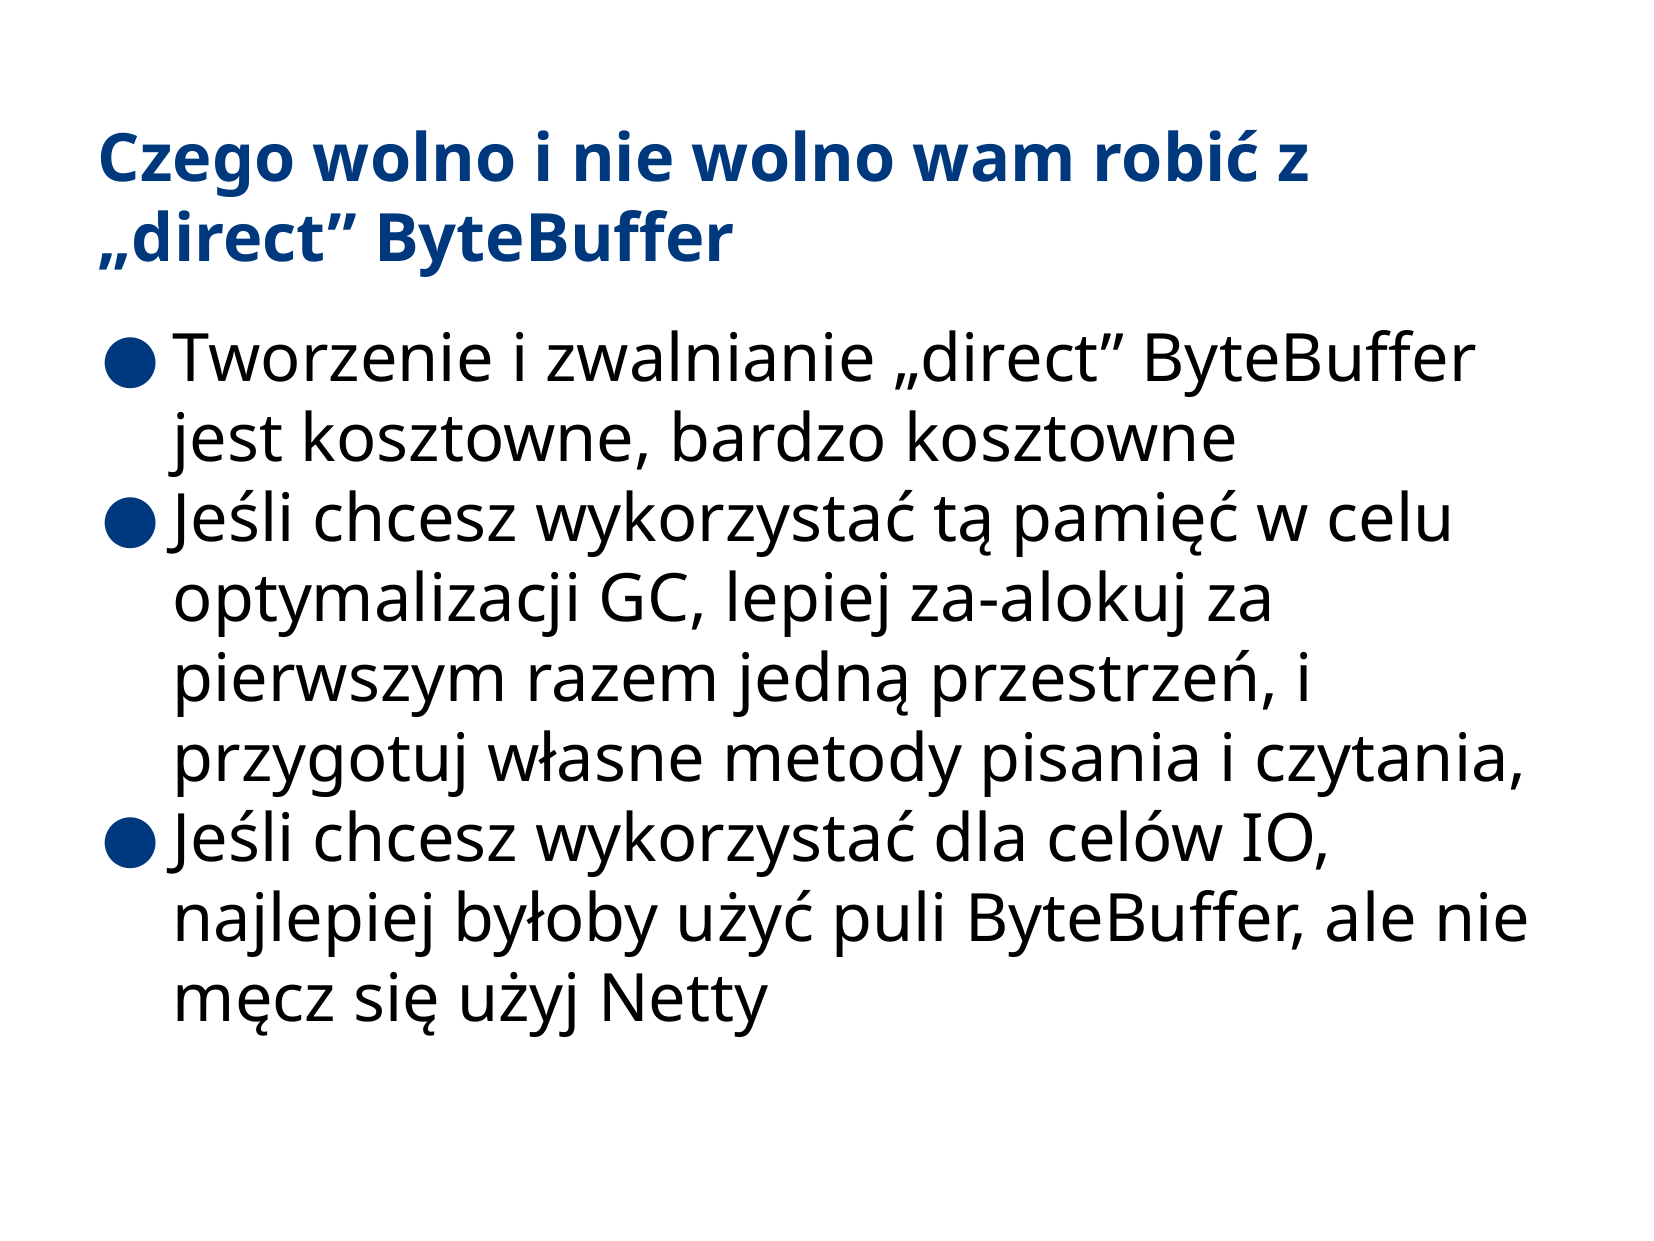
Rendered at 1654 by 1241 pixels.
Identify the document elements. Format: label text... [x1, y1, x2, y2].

list Tworzenie i zwalnianie „direct” ByteBuffer jest kosztowne, bardzo kosztowne Jeśli chcesz wykorzystać tą pamięć w celu optymalizacji GC, lepiej za-alokuj za pierwszym razem jedną przestrzeń, i przygotuj własne metody pisania i czytania, Jeśli chcesz wykorzystać dla celów IO, najlepiej byłoby użyć puli ByteBuffer, ale nie męcz się użyj Netty [82, 299, 1571, 1176]
title Czego wolno i nie wolno wam robić z „direct” ByteBuffer [82, 49, 1571, 290]
